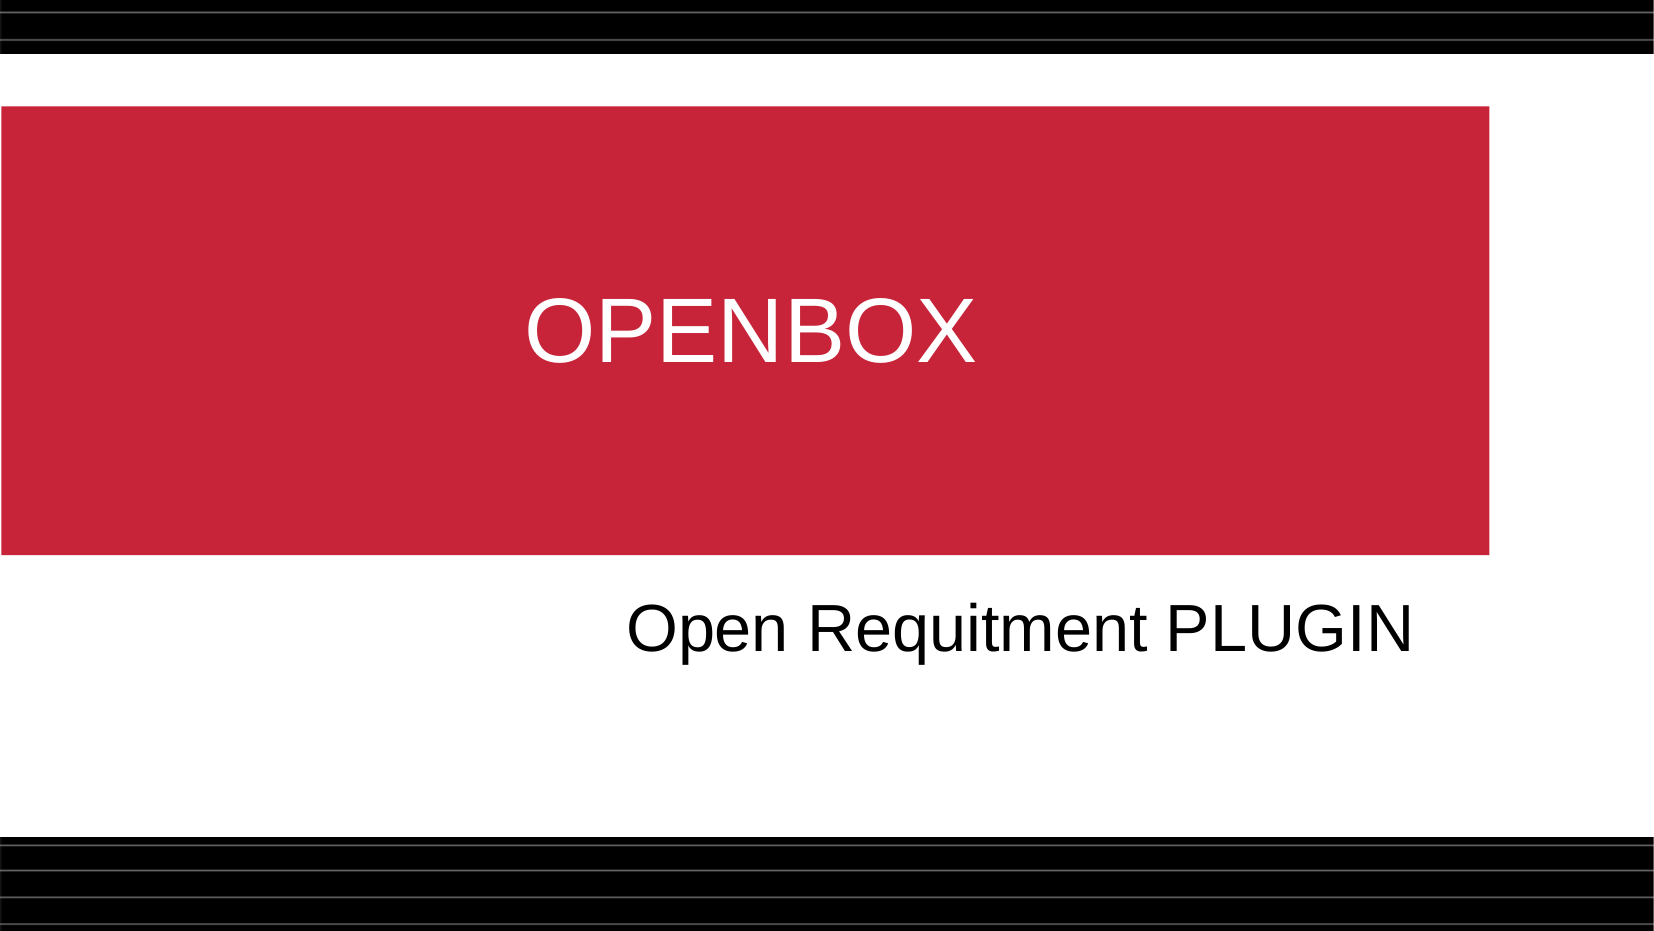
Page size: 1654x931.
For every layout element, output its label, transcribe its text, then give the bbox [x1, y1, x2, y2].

title OPENBOX [1, 106, 1490, 556]
subtitle Open Requitment PLUGIN [625, 590, 1489, 804]
picture [0, 837, 1654, 931]
picture [0, 0, 1654, 54]
